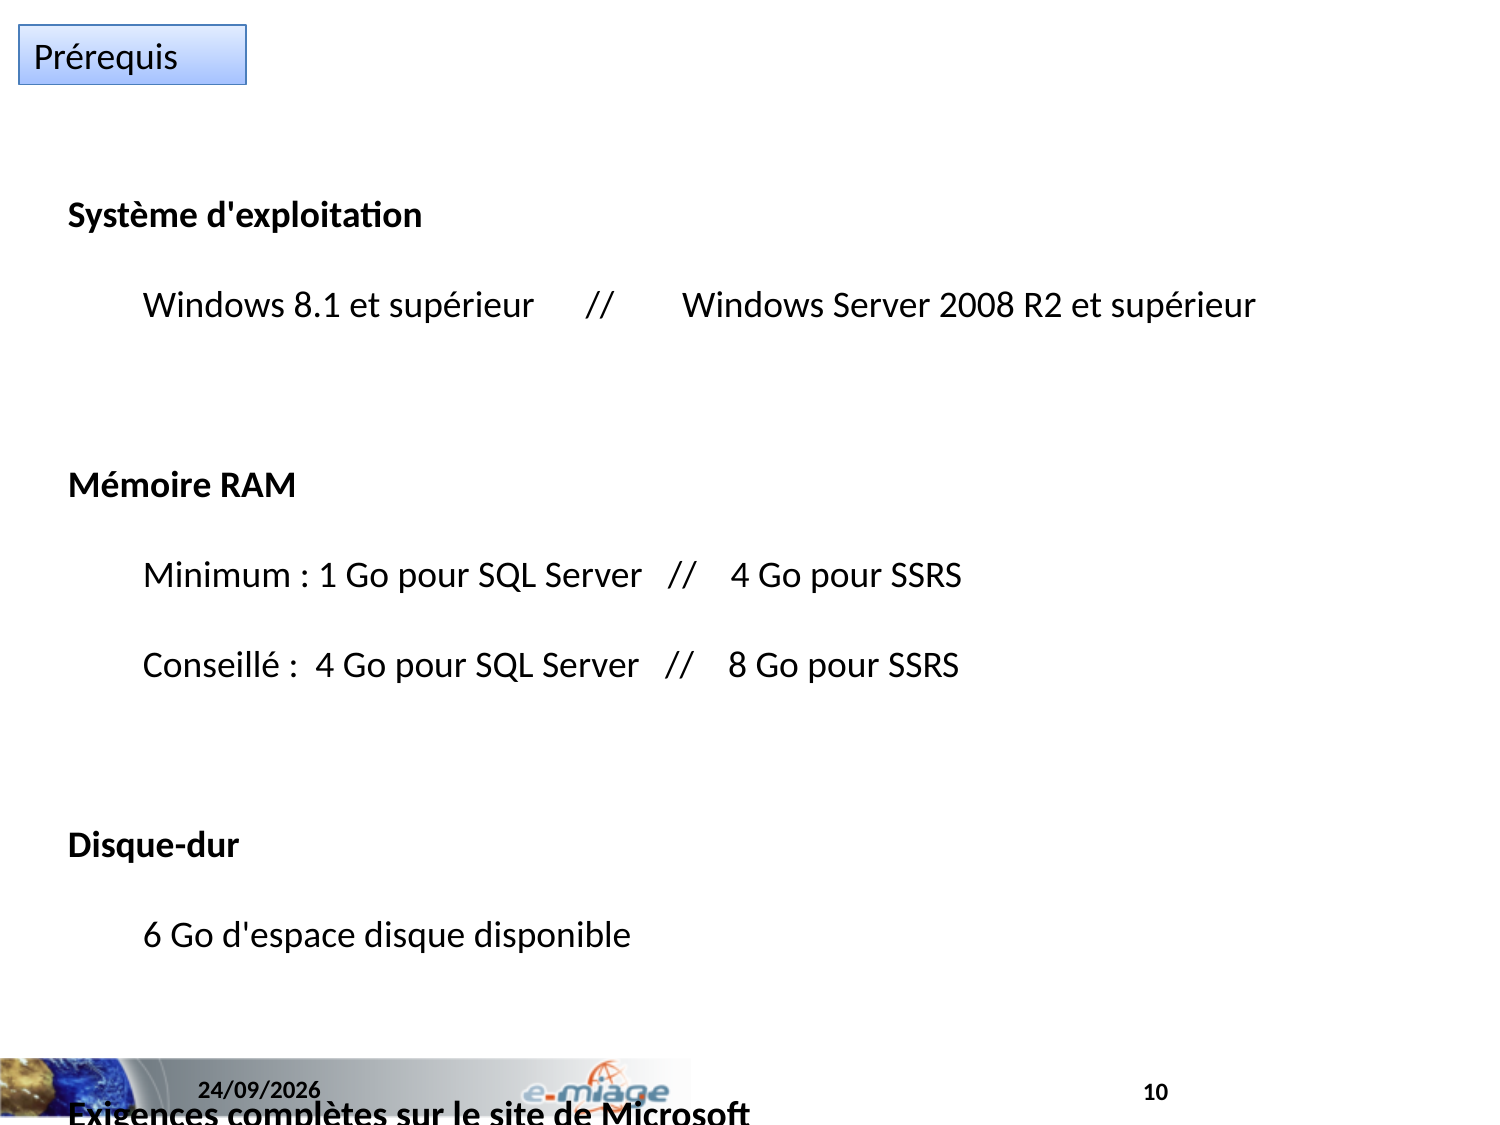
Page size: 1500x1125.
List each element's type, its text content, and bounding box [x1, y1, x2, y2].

text_box Système d'exploitation Windows 8.1 et supérieur // Windows Server 2008 R2 et supérieur Mémoire RAM Minimum : 1 Go pour SQL Server // 4 Go pour SSRS Conseillé : 4 Go pour SQL Server // 8 Go pour SSRS Disque-dur 6 Go d'espace disque disponible Exigences complètes sur le site de Microsoft https://msdn.microsoft.com/fr-FR/library/ms143506(v=sql.120).aspx [53, 137, 1436, 1125]
picture [0, 1058, 53, 1118]
text_box Prérequis [18, 24, 247, 85]
